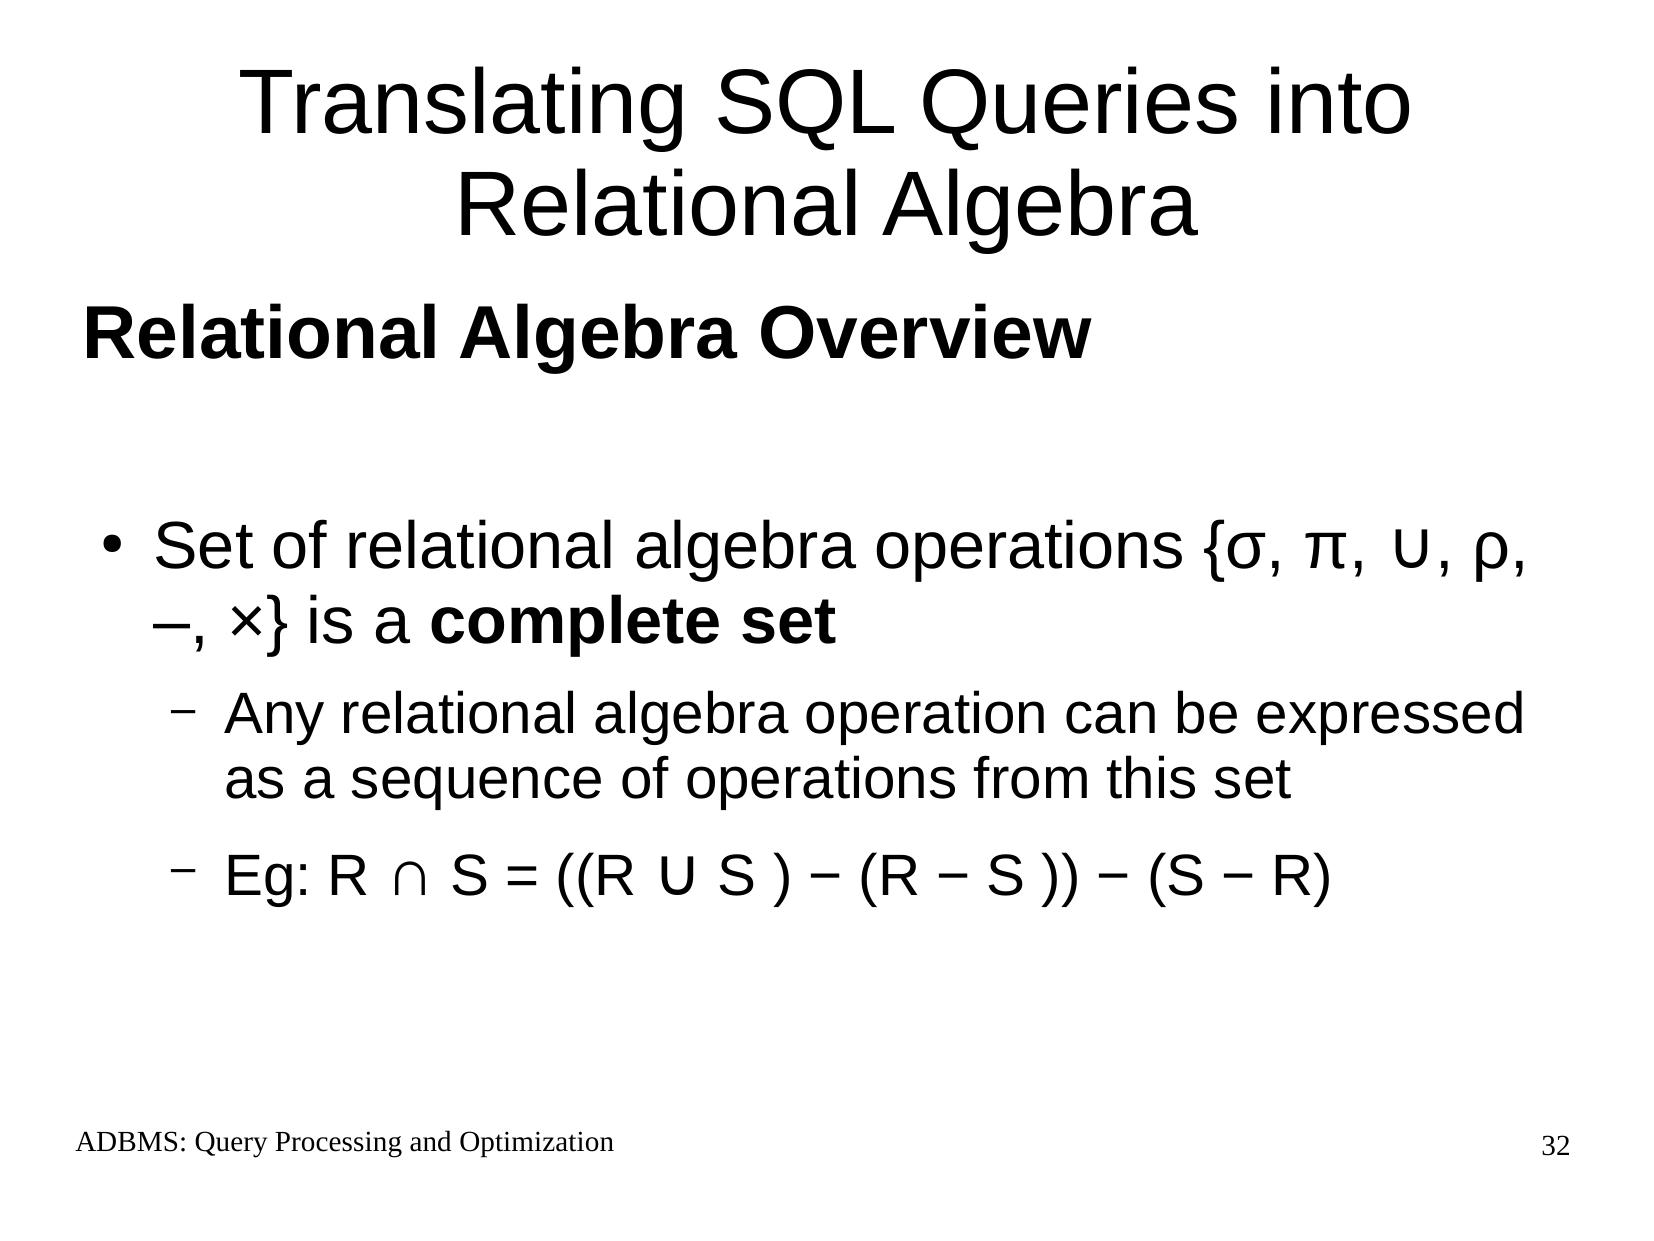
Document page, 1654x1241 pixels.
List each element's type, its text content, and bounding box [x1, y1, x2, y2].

title Translating SQL Queries into Relational Algebra [82, 49, 1571, 257]
list Relational Algebra Overview Set of relational algebra operations {σ, π, ∪, ρ, –, ×} is a complete set Any relational algebra operation can be expressed as a sequence of operations from this set Eg: R ∩ S = ((R ∪ S ) − (R − S )) − (S − R) [82, 290, 1591, 1156]
